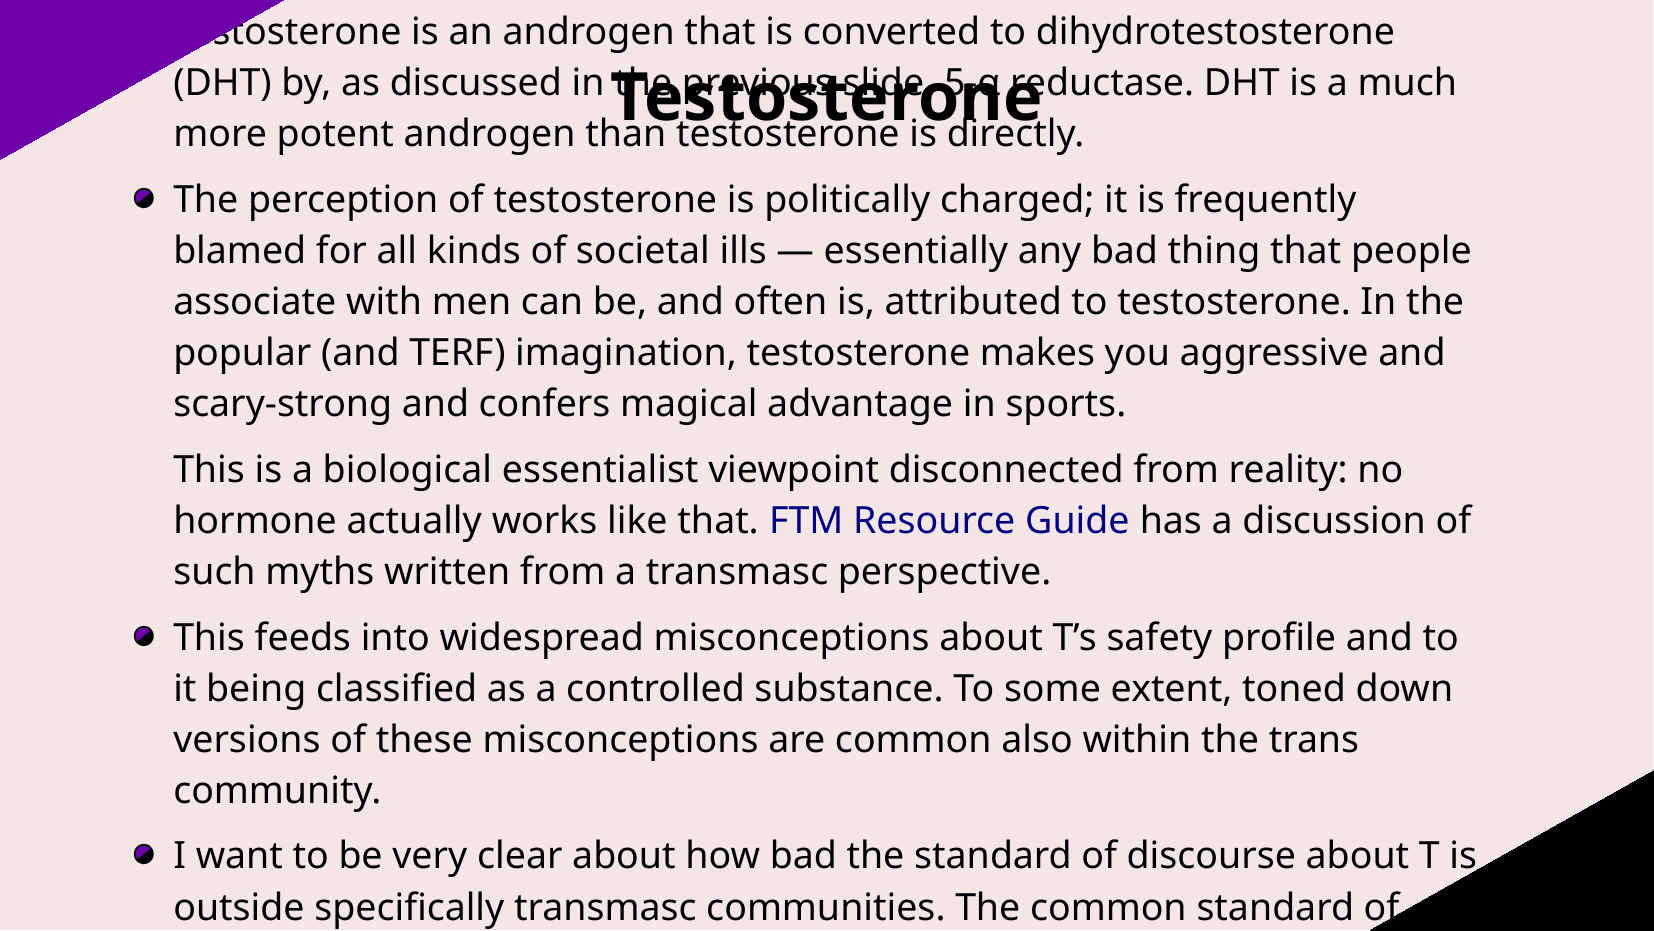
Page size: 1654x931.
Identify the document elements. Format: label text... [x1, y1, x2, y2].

subtitle Testosterone is an androgen that is converted to dihydrotestosterone (DHT) by, as discussed in the previous slide, 5-α reductase. DHT is a much more potent androgen than testosterone is directly. The perception of testosterone is politically charged; it is frequently blamed for all kinds of societal ills — essentially any bad thing that people associate with men can be, and often is, attributed to testosterone. In the popular (and TERF) imagination, testosterone makes you aggressive and scary-strong and confers magical advantage in sports. This is a biological essentialist viewpoint disconnected from reality: no hormone actually works like that. FTM Resource Guide has a discussion of such myths written from a transmasc perspective. This feeds into widespread misconceptions about T’s safety profile and to it being classified as a controlled substance. To some extent, toned down versions of these misconceptions are common also within the trans community. I want to be very clear about how bad the standard of discourse about T is outside specifically transmasc communities. The common standard of evidence for talking about negative side effects of testosterone isn’t very much better than “making shit up”, and this unfortunately extends to some clinicians. [132, 141, 1487, 890]
text_box [0, 0, 284, 160]
title Testosterone [82, 35, 1571, 154]
text_box [1370, 770, 1654, 931]
